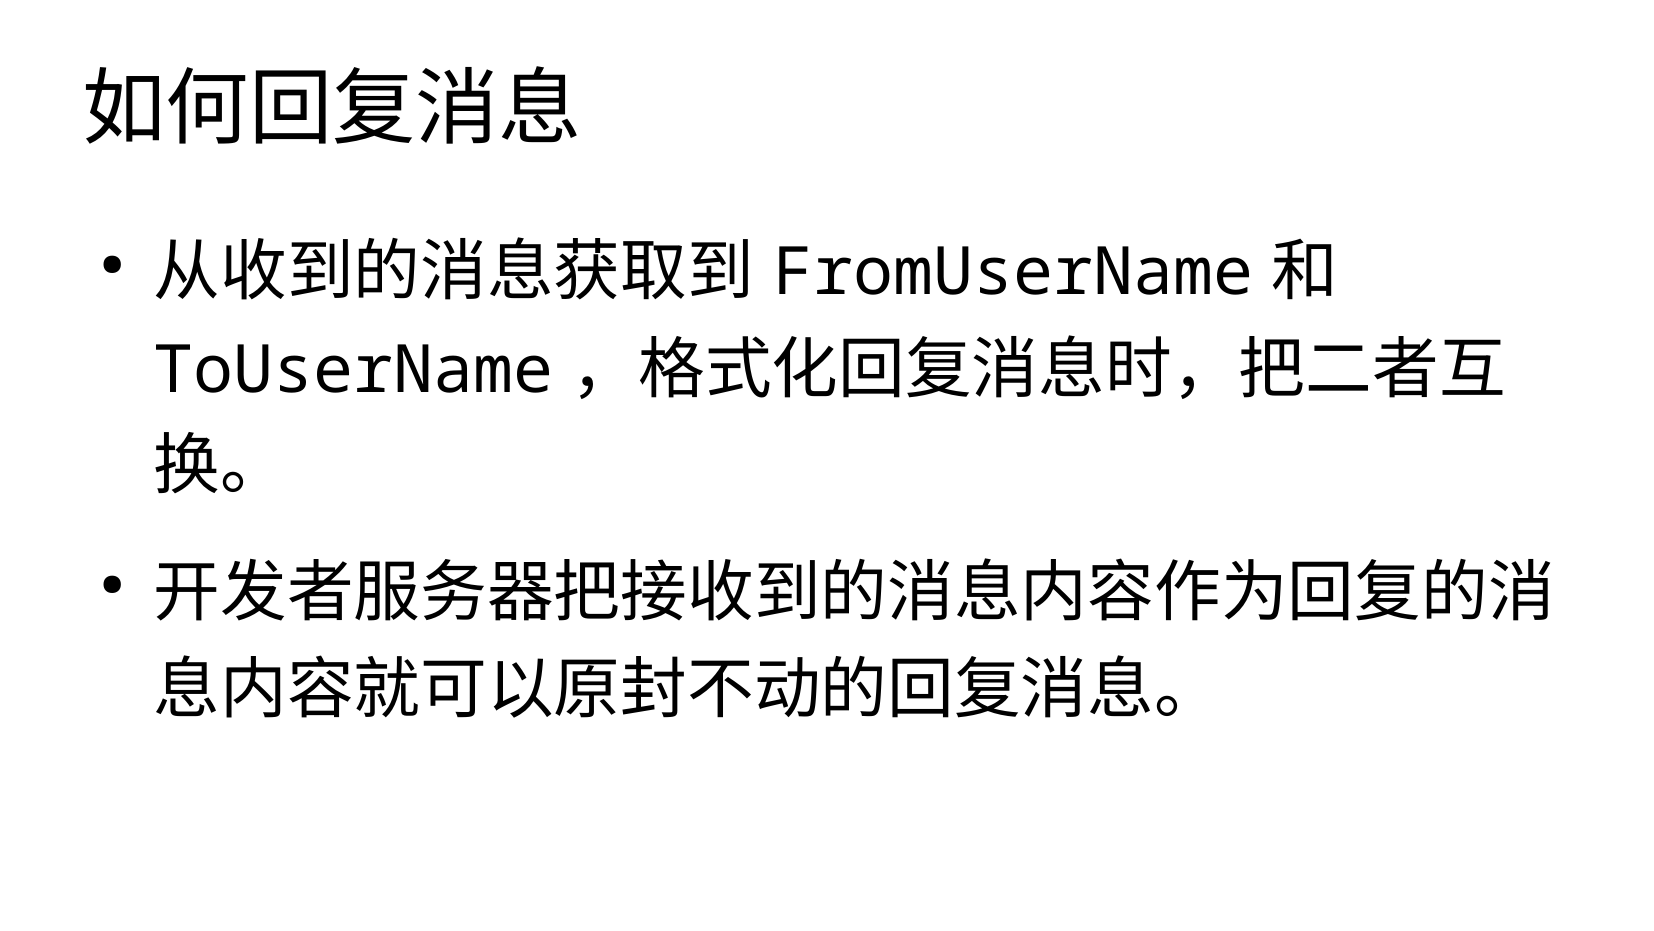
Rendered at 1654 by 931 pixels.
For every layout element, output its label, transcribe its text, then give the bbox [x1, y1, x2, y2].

list 从收到的消息获取到FromUserName和ToUserName，格式化回复消息时，把二者互换。 开发者服务器把接收到的消息内容作为回复的消息内容就可以原封不动的回复消息。 [82, 217, 1571, 875]
title 如何回复消息 [82, 37, 1571, 166]
